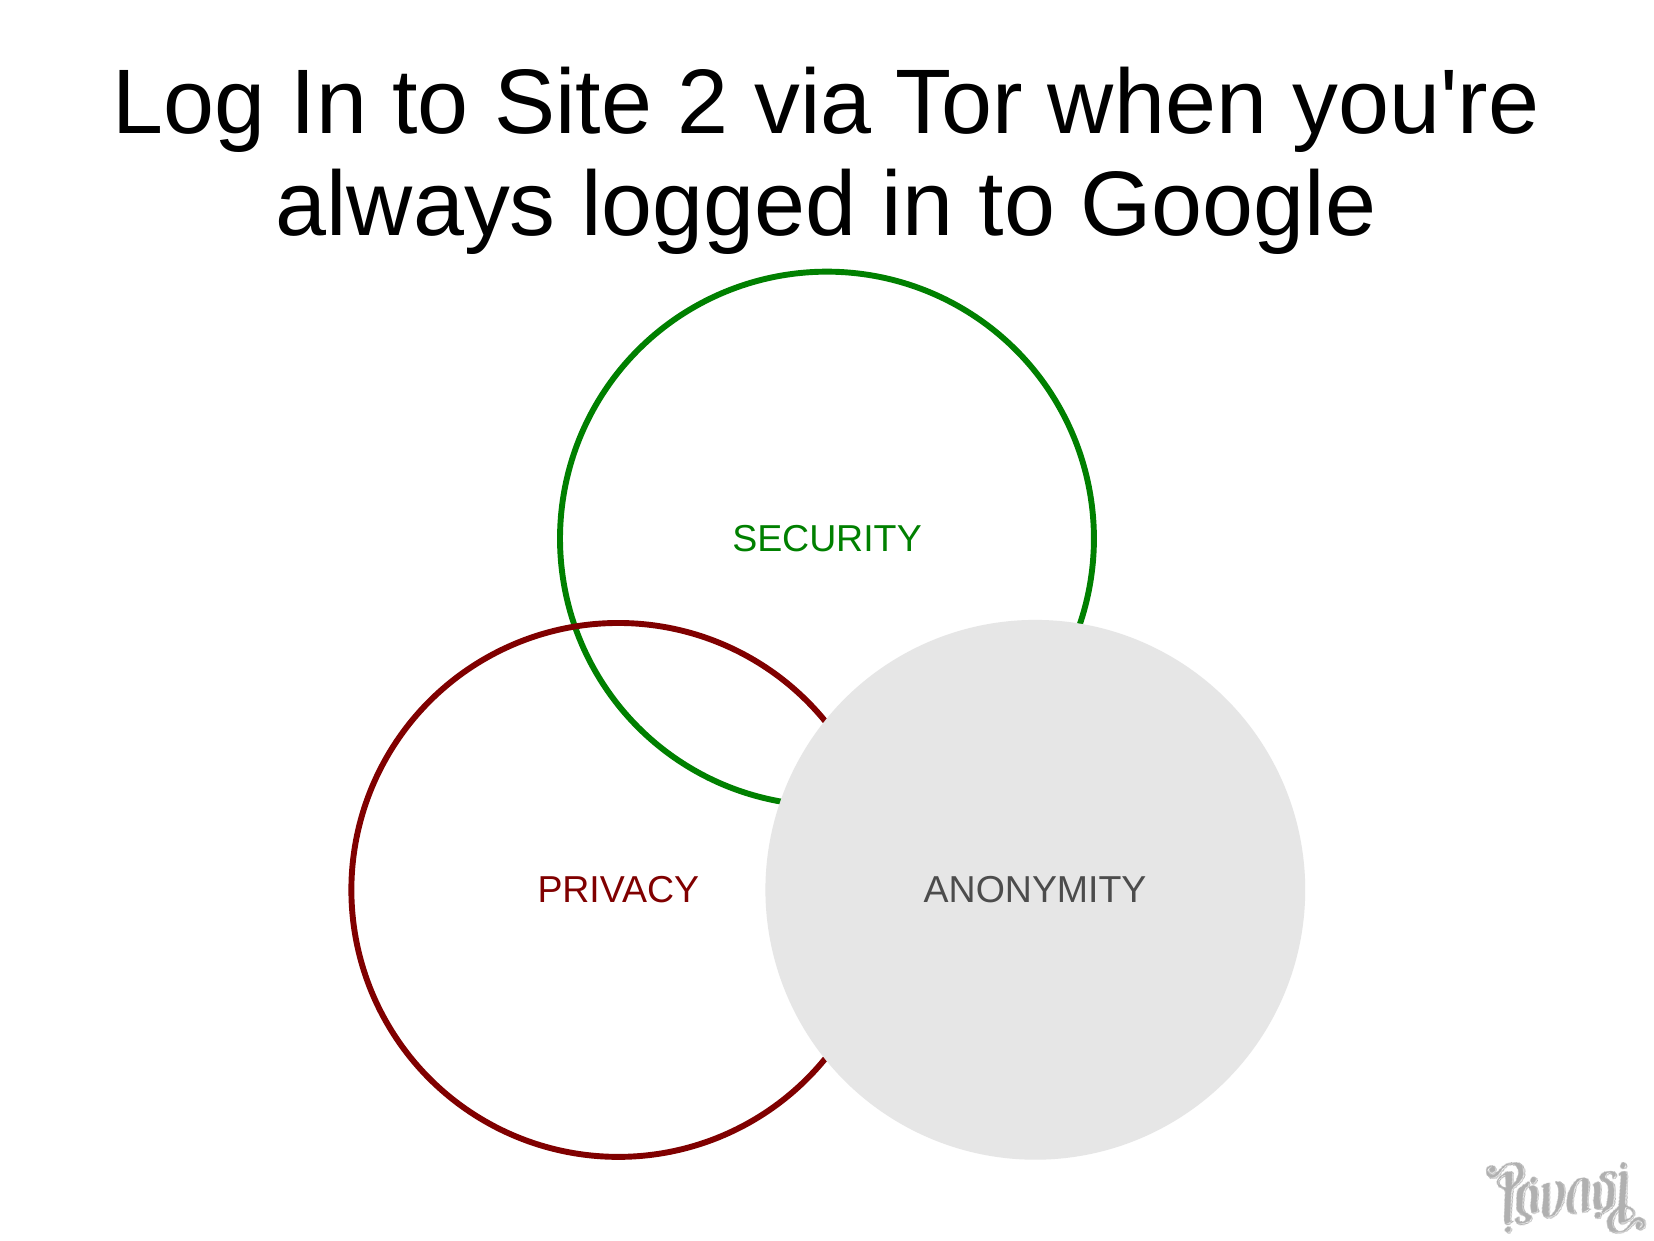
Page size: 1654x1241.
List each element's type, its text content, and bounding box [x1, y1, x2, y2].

title Log In to Site 2 via Tor when you're always logged in to Google [82, 49, 1571, 257]
text_box ANONYMITY [768, 622, 1303, 1157]
text_box PRIVACY [351, 622, 827, 1157]
picture [1484, 1147, 1648, 1241]
text_box SECURITY [560, 271, 1094, 722]
